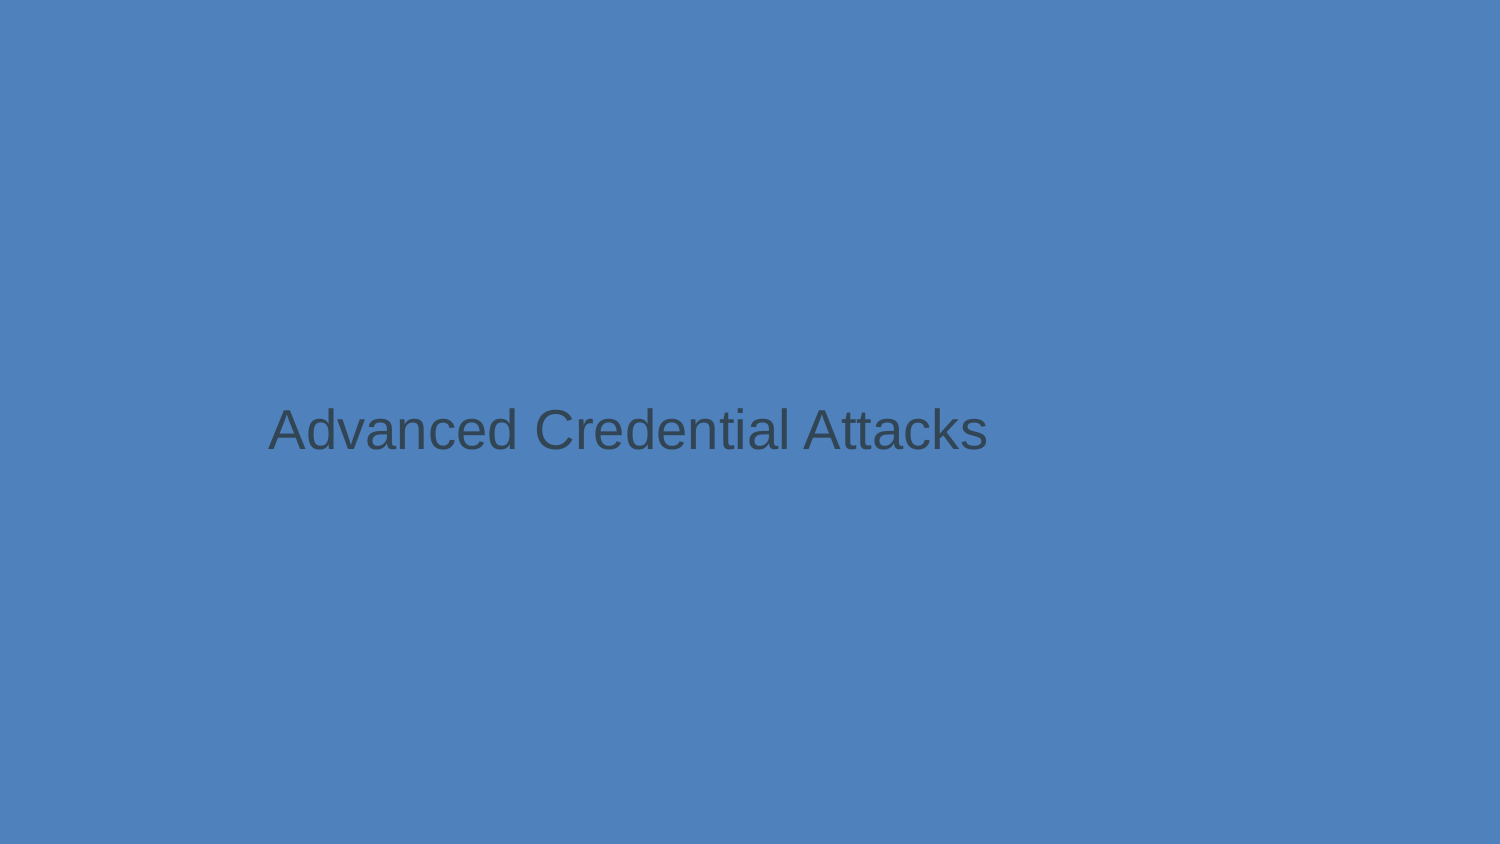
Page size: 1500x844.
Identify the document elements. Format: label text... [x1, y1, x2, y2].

title Advanced Credential Attacks [260, 389, 1484, 465]
